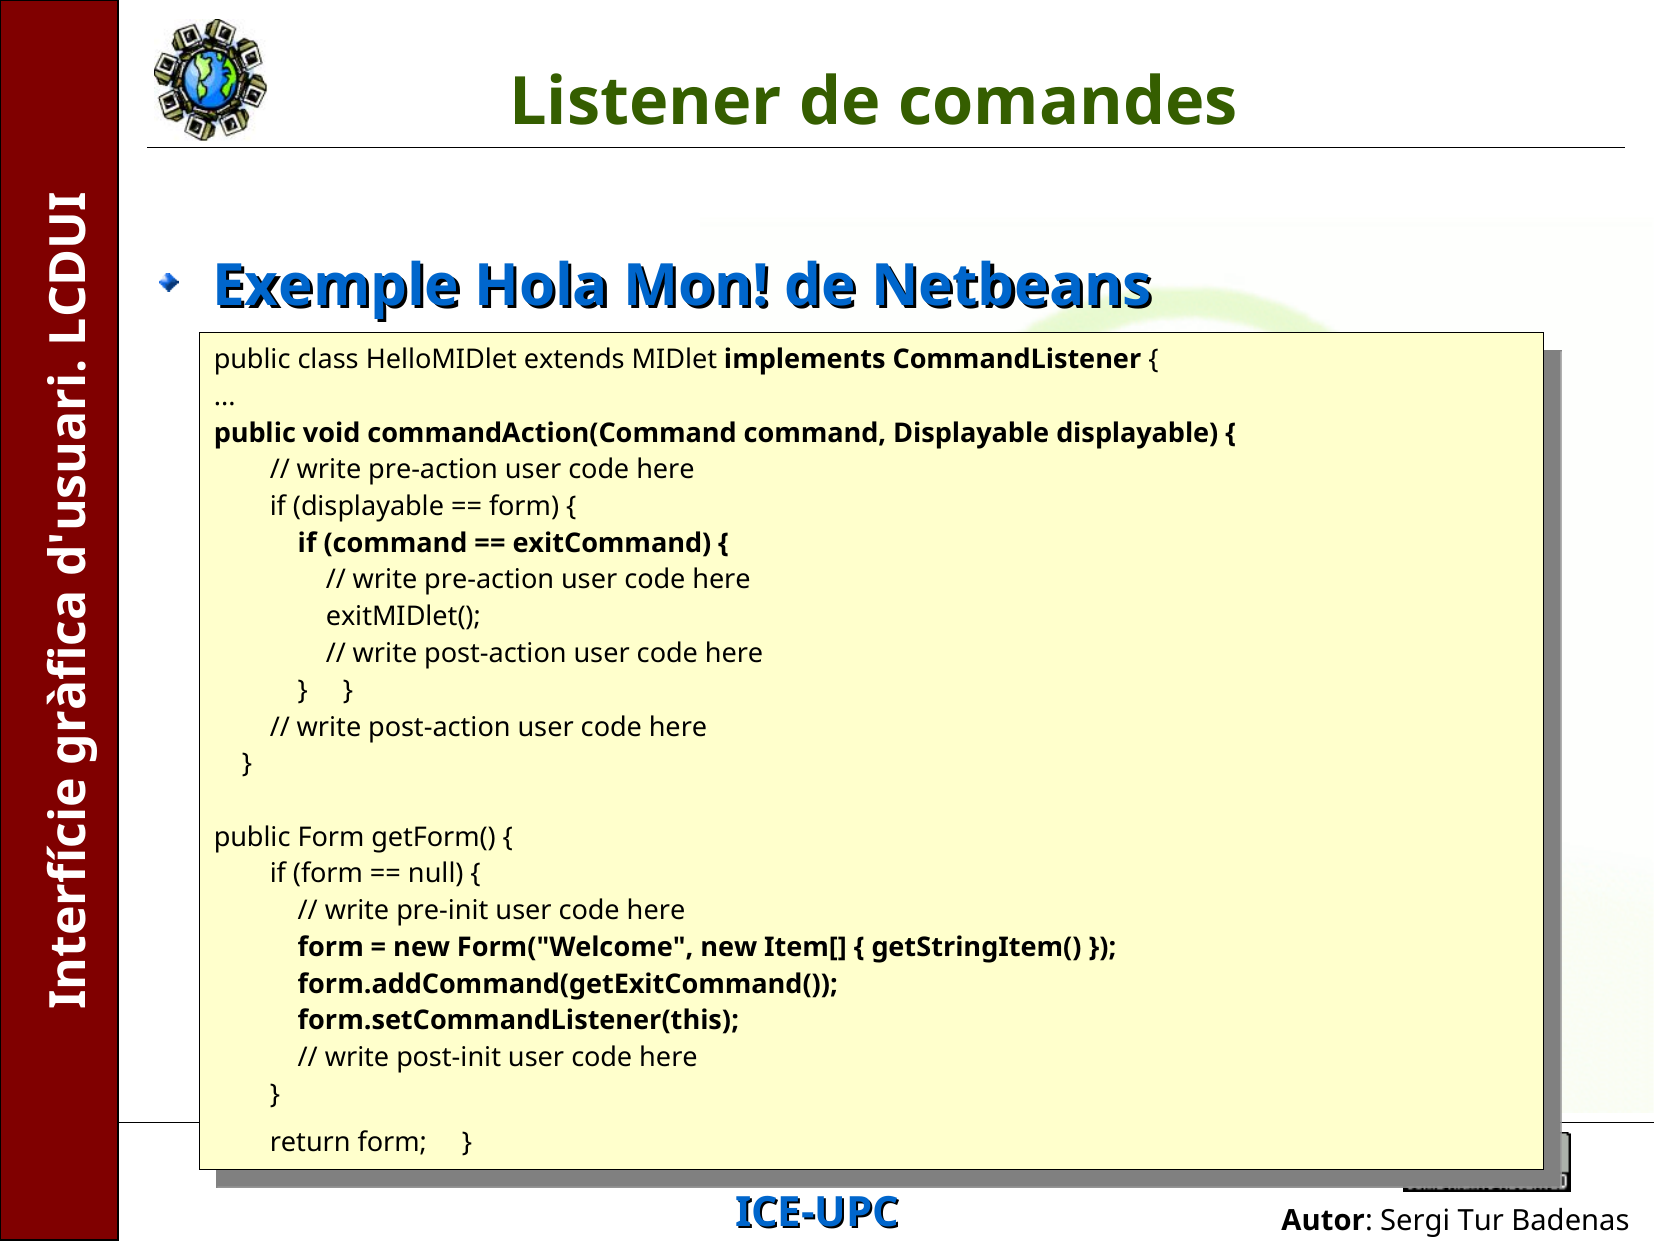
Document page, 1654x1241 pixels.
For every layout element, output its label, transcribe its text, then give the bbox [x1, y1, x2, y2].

title Listener de comandes [129, 56, 1619, 141]
picture [700, 217, 1654, 1113]
list Exemple Hola Mon! de Netbeans [141, 242, 1630, 1078]
picture [154, 19, 268, 56]
picture [1403, 1132, 1571, 1192]
text_box public class HelloMIDlet extends MIDlet implements CommandListener { ... public void commandAction(Command command, Displayable displayable) { // write pre-action user code here if (displayable == form) { if (command == exitCommand) { // write pre-action user code here exitMIDlet(); // write post-action user code here } } // write post-action user code here } public Form getForm() { if (form == null) { // write pre-init user code here form = new Form("Welcome", new Item[] { getStringItem() }); form.addCommand(getExitCommand()); form.setCommandListener(this); // write post-init user code here } return form; } [199, 332, 1544, 1070]
